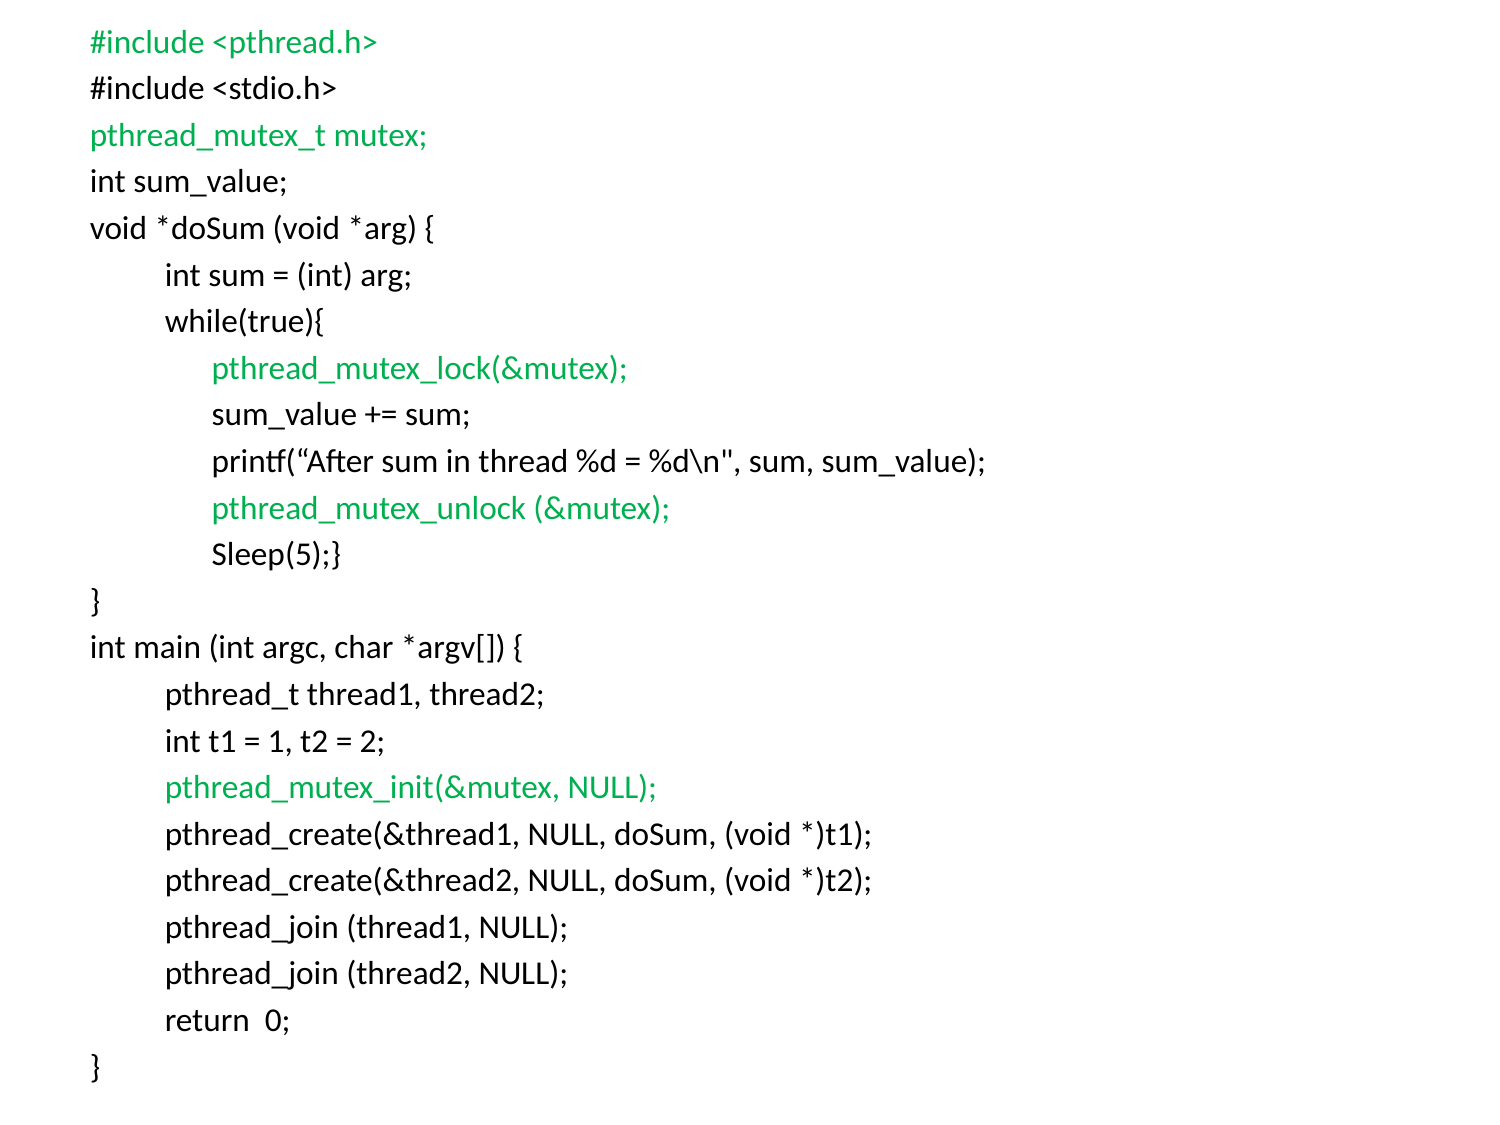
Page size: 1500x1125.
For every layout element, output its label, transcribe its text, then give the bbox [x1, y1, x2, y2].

text_box #include <pthread.h> #include <stdio.h> pthread_mutex_t mutex; int sum_value; void *doSum (void *arg) { int sum = (int) arg; while(true){ pthread_mutex_lock(&mutex); sum_value += sum; printf(“After sum in thread %d = %d\n", sum, sum_value); pthread_mutex_unlock (&mutex); Sleep(5);} } int main (int argc, char *argv[]) { pthread_t thread1, thread2; int t1 = 1, t2 = 2; pthread_mutex_init(&mutex, NULL); pthread_create(&thread1, NULL, doSum, (void *)t1); pthread_create(&thread2, NULL, doSum, (void *)t2); pthread_join (thread1, NULL); pthread_join (thread2, NULL); return 0; } [75, 12, 1425, 1113]
